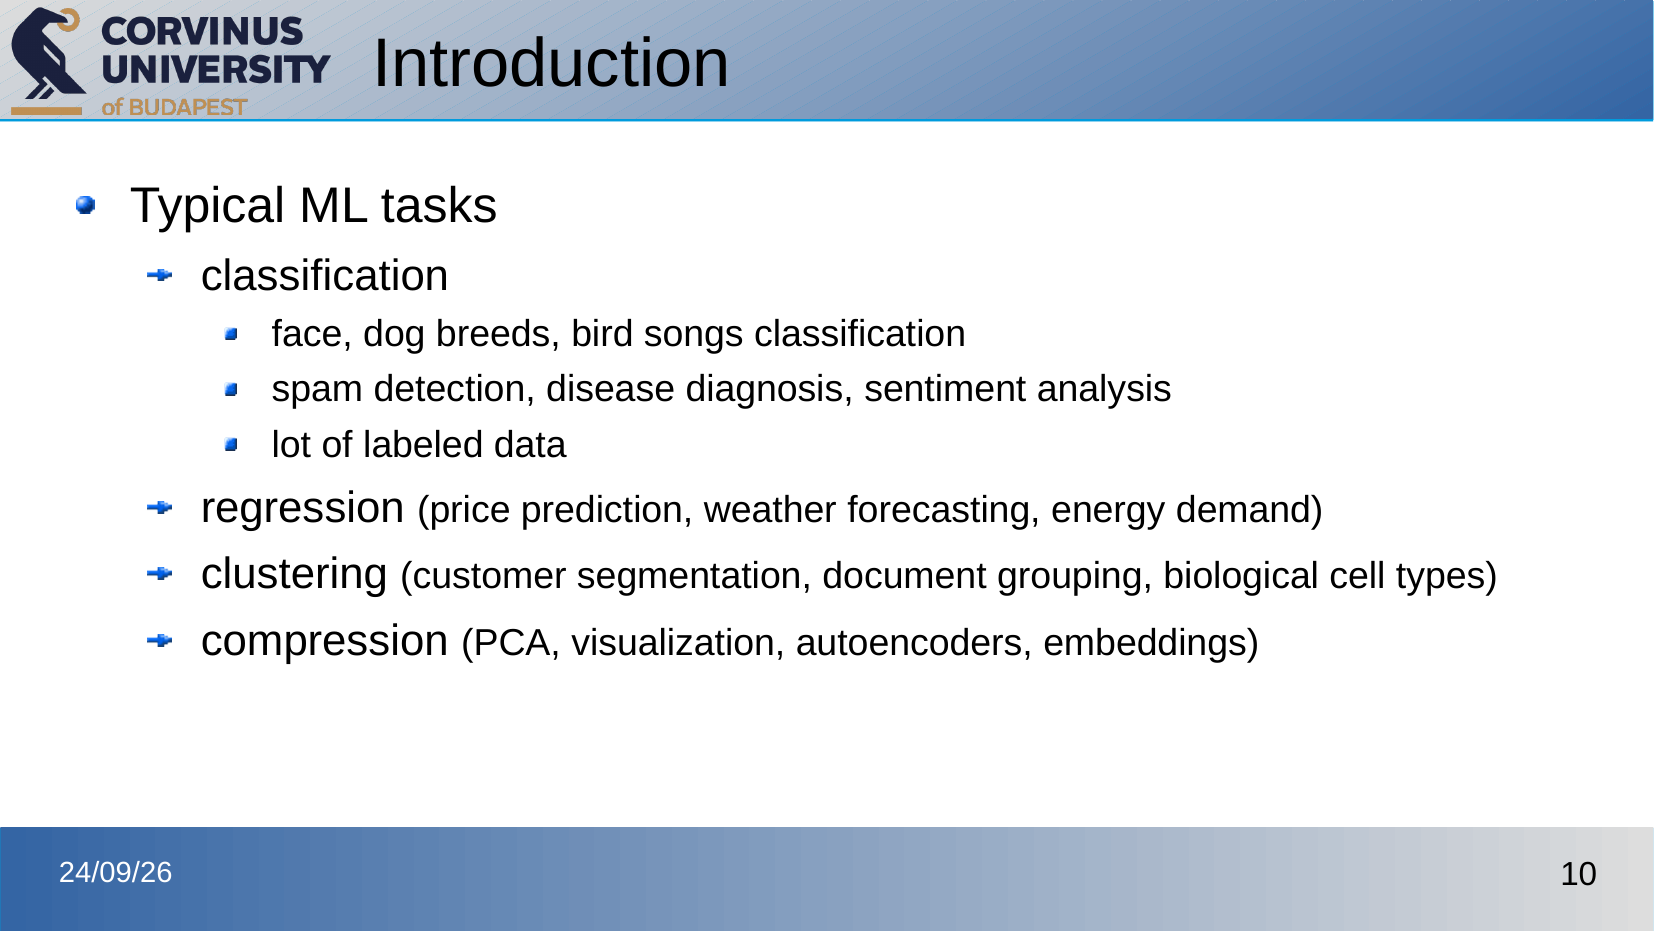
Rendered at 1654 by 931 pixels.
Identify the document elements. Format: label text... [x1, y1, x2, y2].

title Introduction [372, 23, 1625, 103]
list Typical ML tasks classification face, dog breeds, bird songs classification spam detection, disease diagnosis, sentiment analysis lot of labeled data regression (price prediction, weather forecasting, energy demand) clustering (customer segmentation, document grouping, biological cell types) compression (PCA, visualization, autoencoders, embeddings) [59, 177, 1595, 768]
picture [11, 7, 331, 115]
